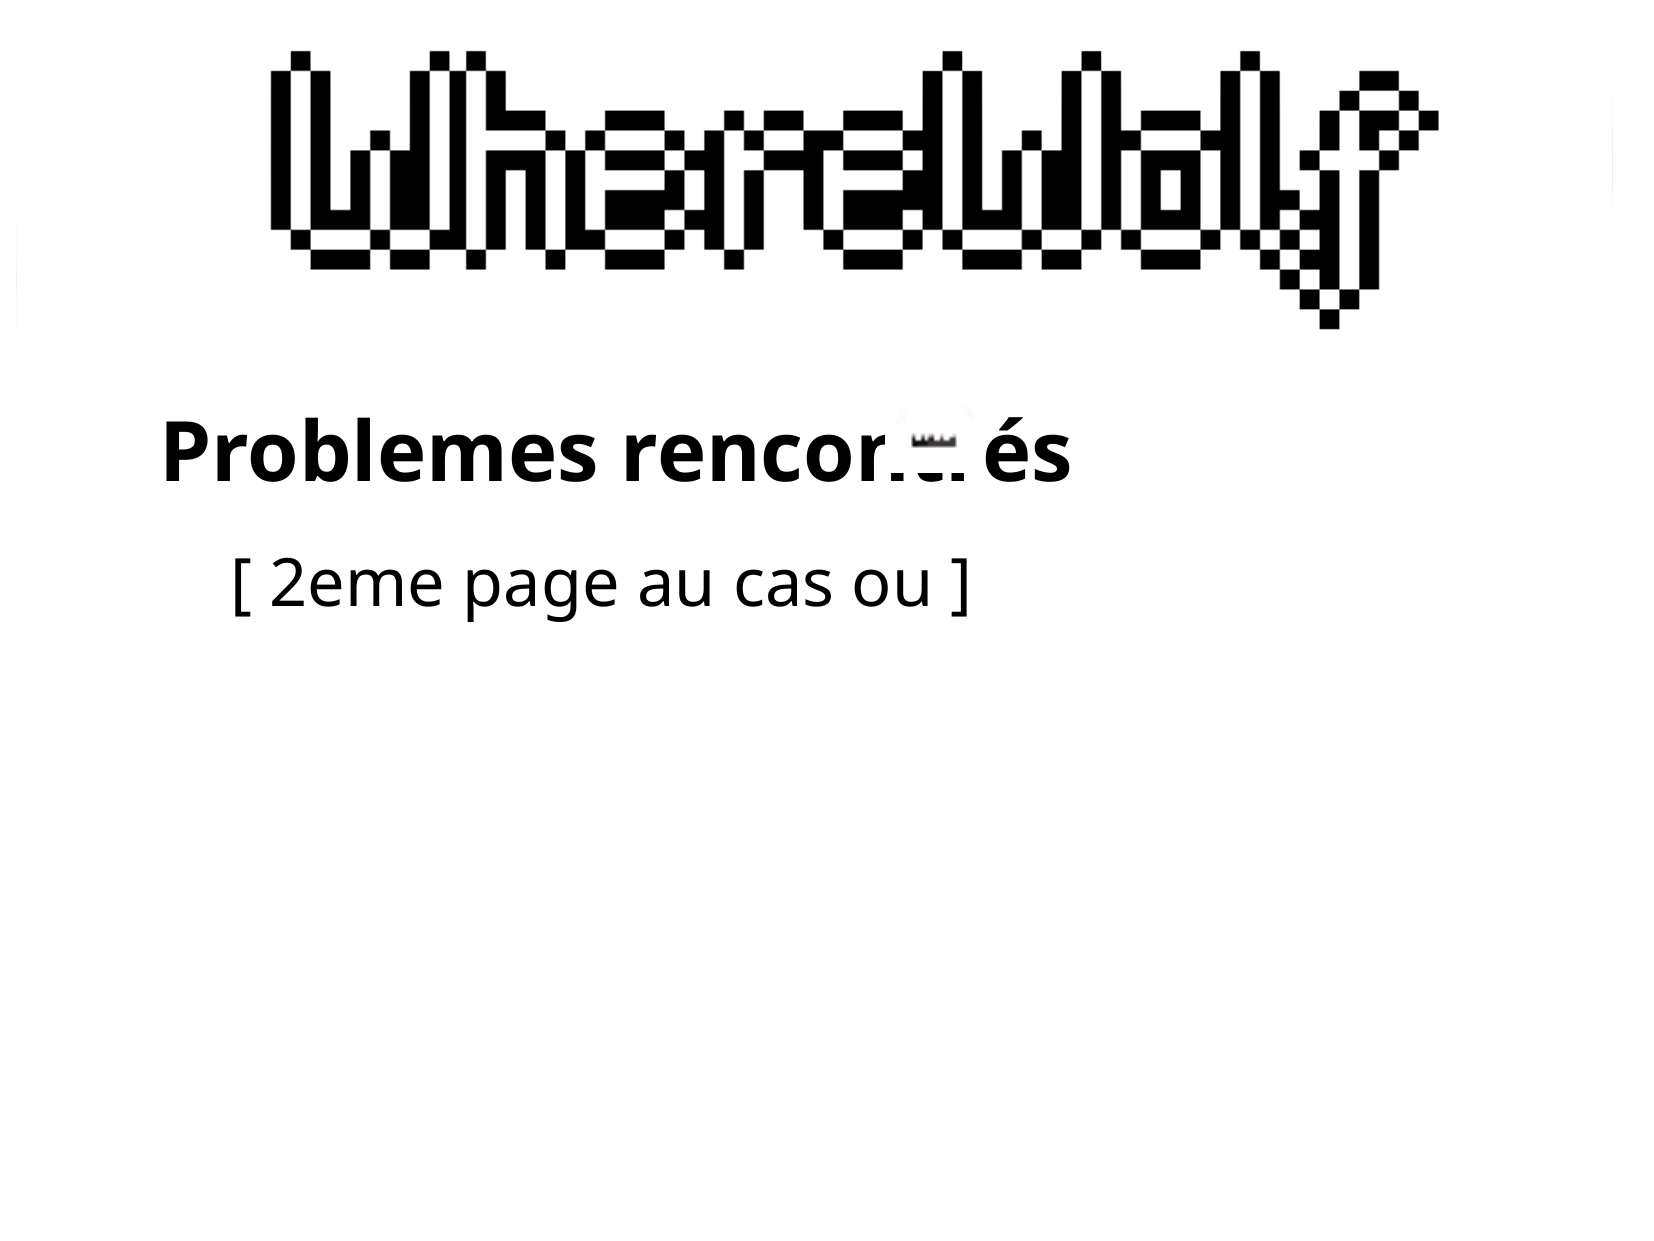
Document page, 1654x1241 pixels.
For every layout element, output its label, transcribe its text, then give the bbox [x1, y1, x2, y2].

list Problemes rencontrés [ 2eme page au cas ou ] [88, 414, 1577, 1211]
picture [0, 0, 1654, 473]
